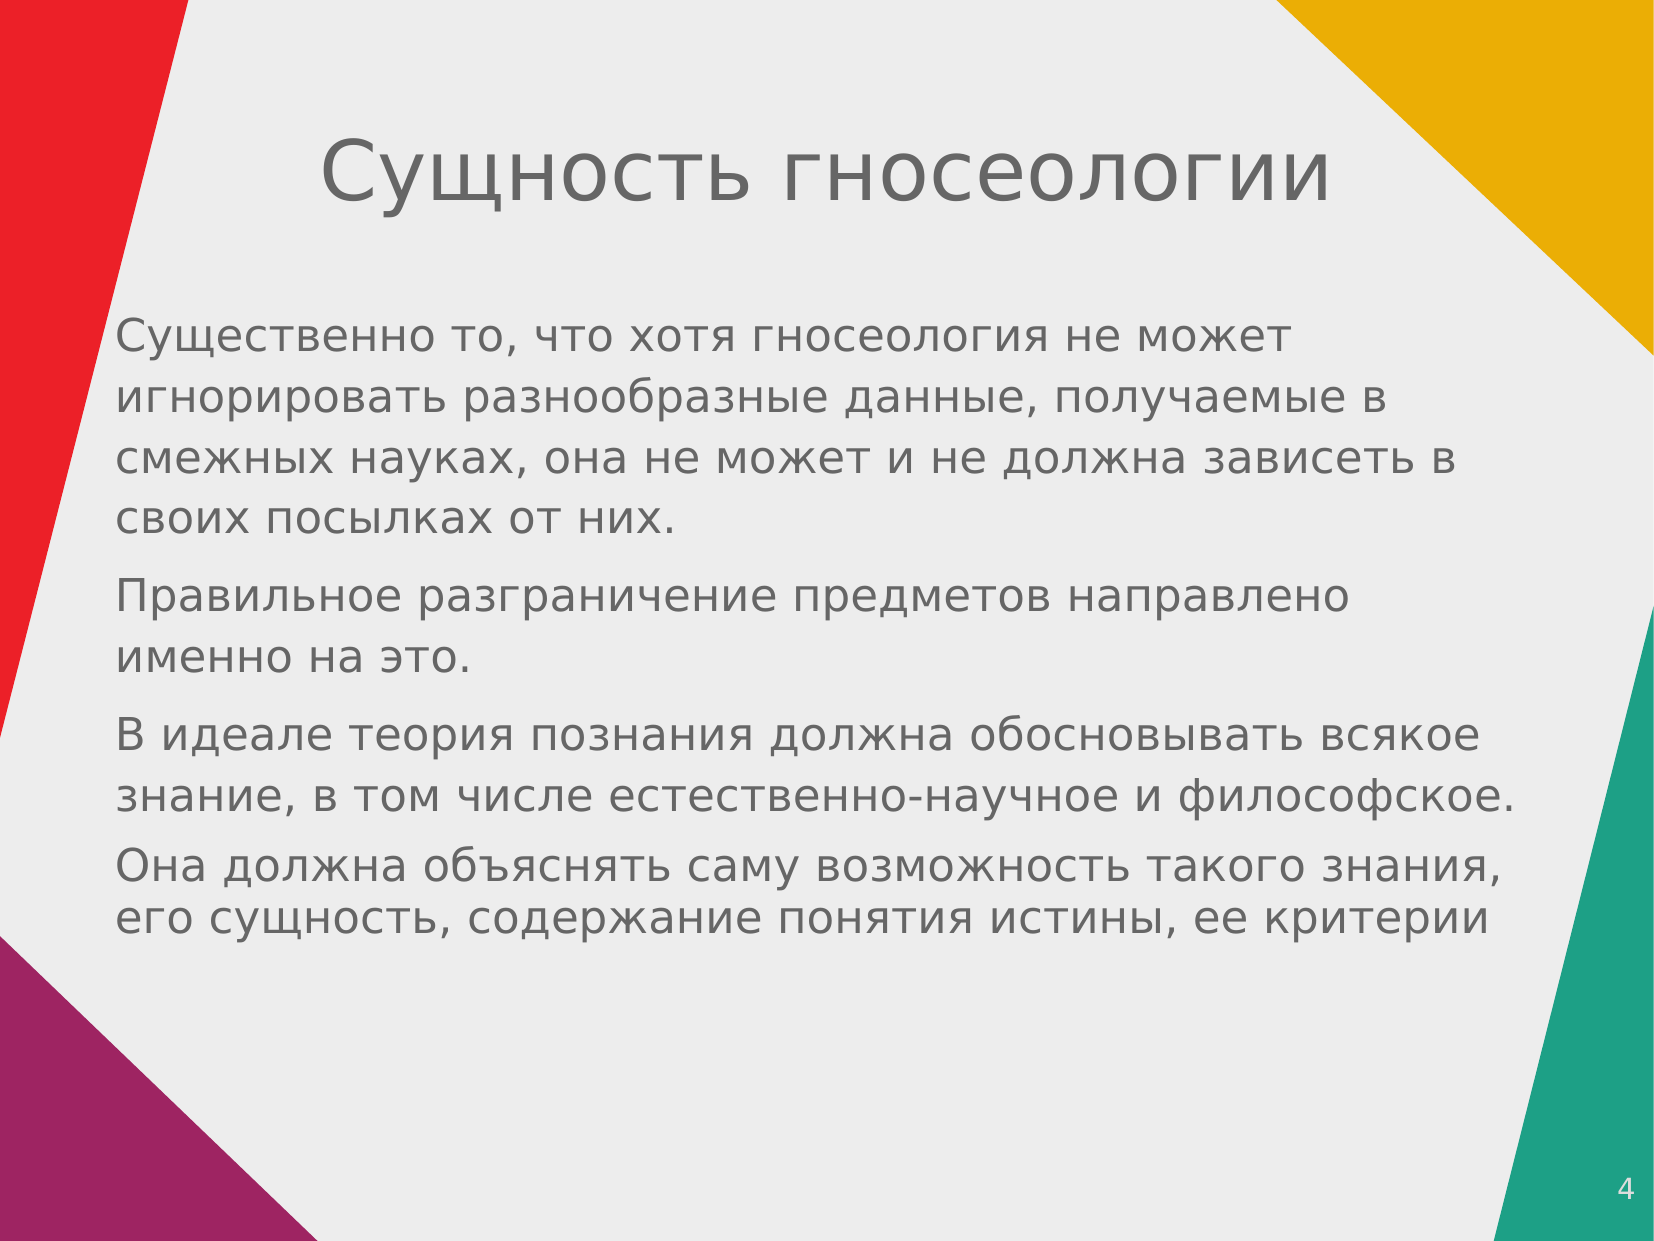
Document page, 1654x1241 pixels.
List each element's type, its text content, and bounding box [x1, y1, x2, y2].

title Сущность гносеологии [114, 73, 1539, 271]
list Существенно то, что хотя гносеология не может игнорировать разнообразные данные, получаемые в смежных науках, она не может и не должна зависеть в своих посылках от них. Правильное разграничение предметов направлено именно на это. В идеале теория познания должна обосновывать всякое знание, в том числе естественно-научное и философское. Она должна объяснять саму возможность такого знания, его сущность, содержание понятия истины, ее критерии [114, 302, 1539, 1033]
